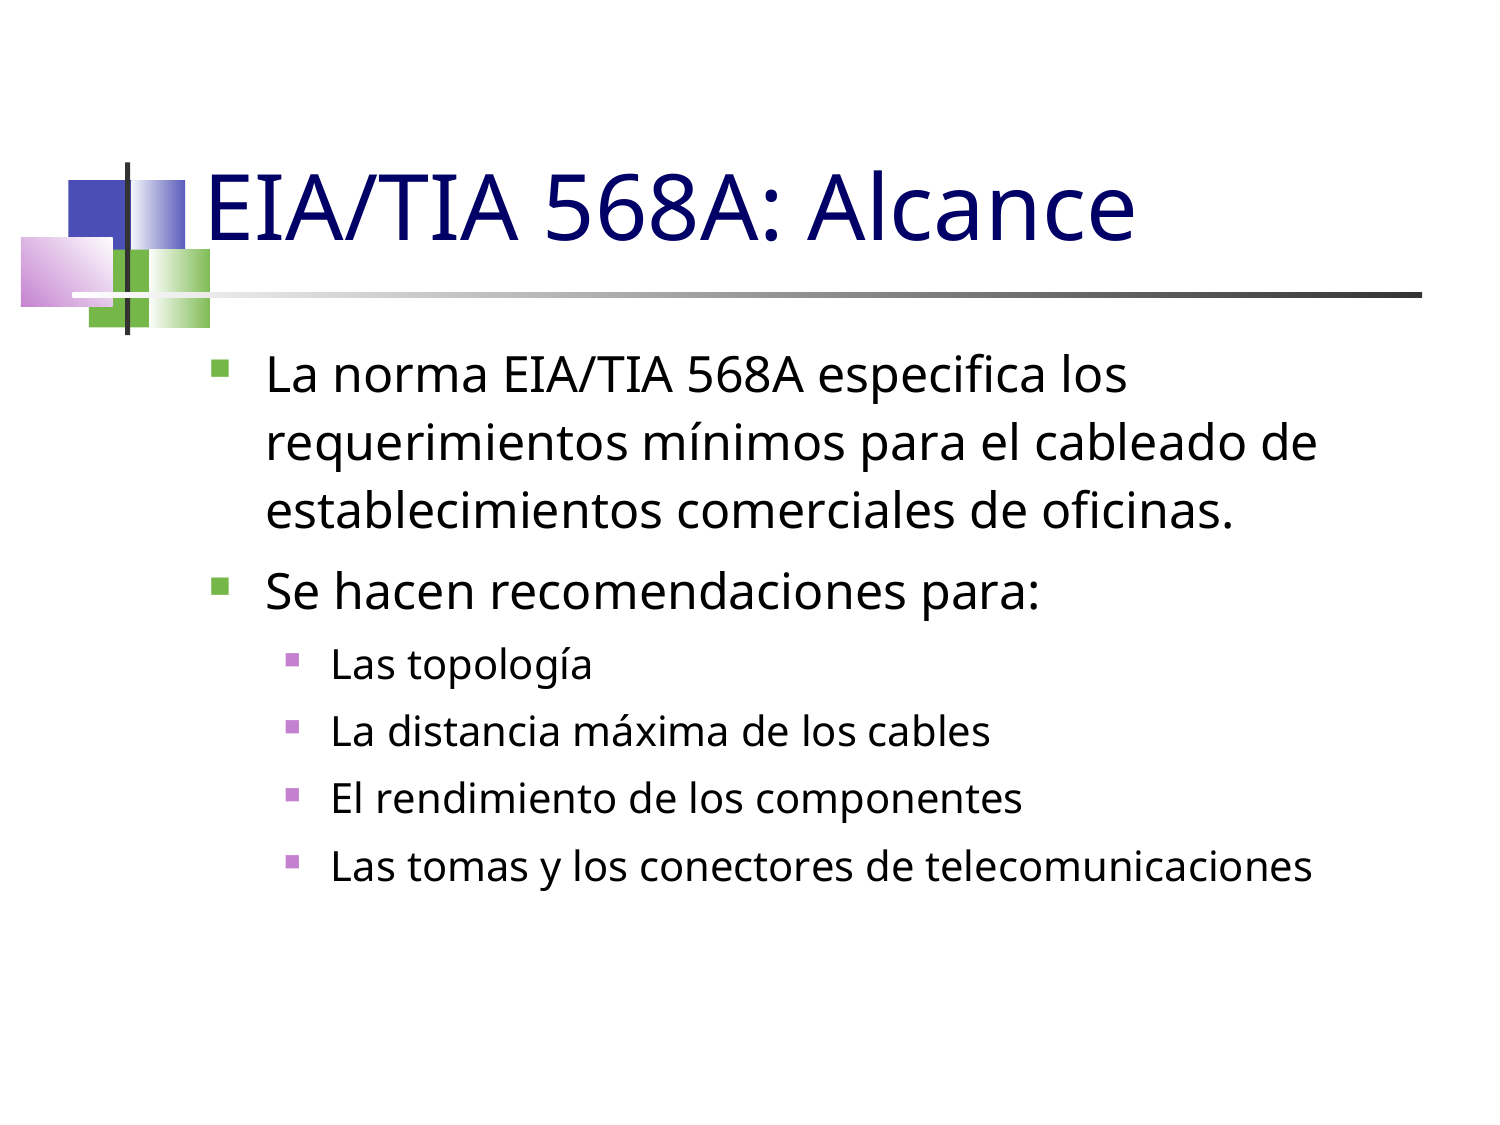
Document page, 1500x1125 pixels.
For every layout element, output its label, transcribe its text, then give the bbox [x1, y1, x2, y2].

list La norma EIA/TIA 568­A especifica los requerimientos mínimos para el cableado de establecimientos comerciales de oficinas. Se hacen recomendaciones para: Las topología La distancia máxima de los cables El rendimiento de los componentes Las tomas y los conectores de telecomunicaciones [193, 331, 1469, 1007]
title EIA/TIA 568­A: Alcance [188, 35, 1468, 276]
